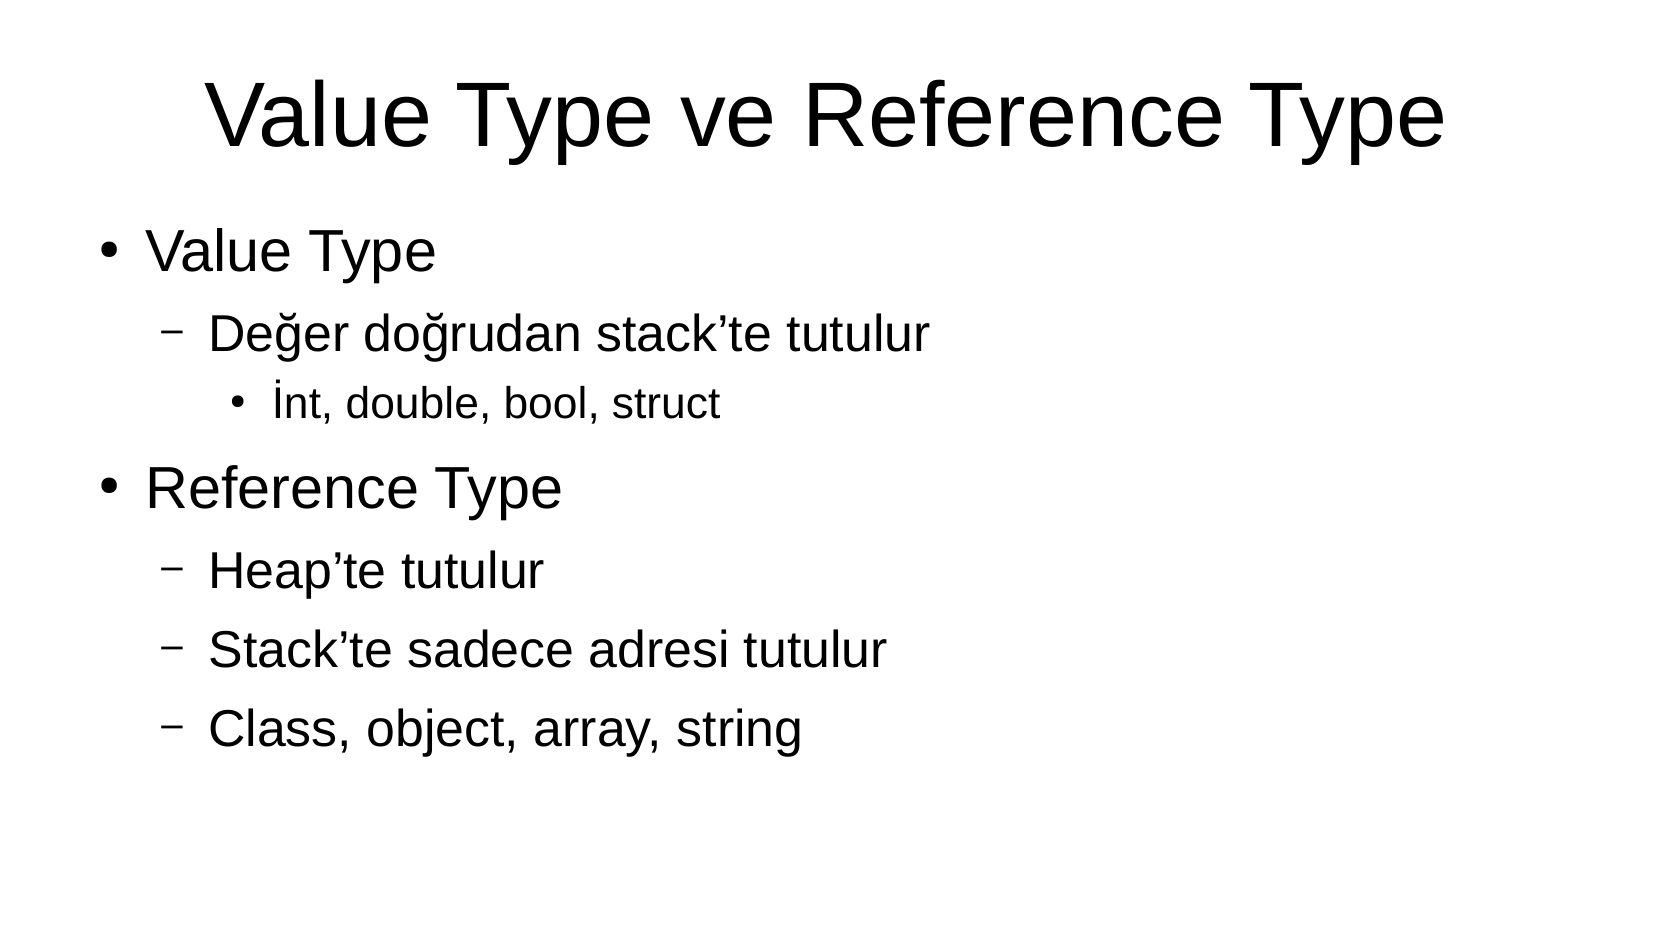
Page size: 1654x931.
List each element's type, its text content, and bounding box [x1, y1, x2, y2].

title Value Type ve Reference Type [82, 37, 1571, 193]
list Value Type Değer doğrudan stack’te tutulur İnt, double, bool, struct Reference Type Heap’te tutulur Stack’te sadece adresi tutulur Class, object, array, string [82, 217, 1571, 758]
